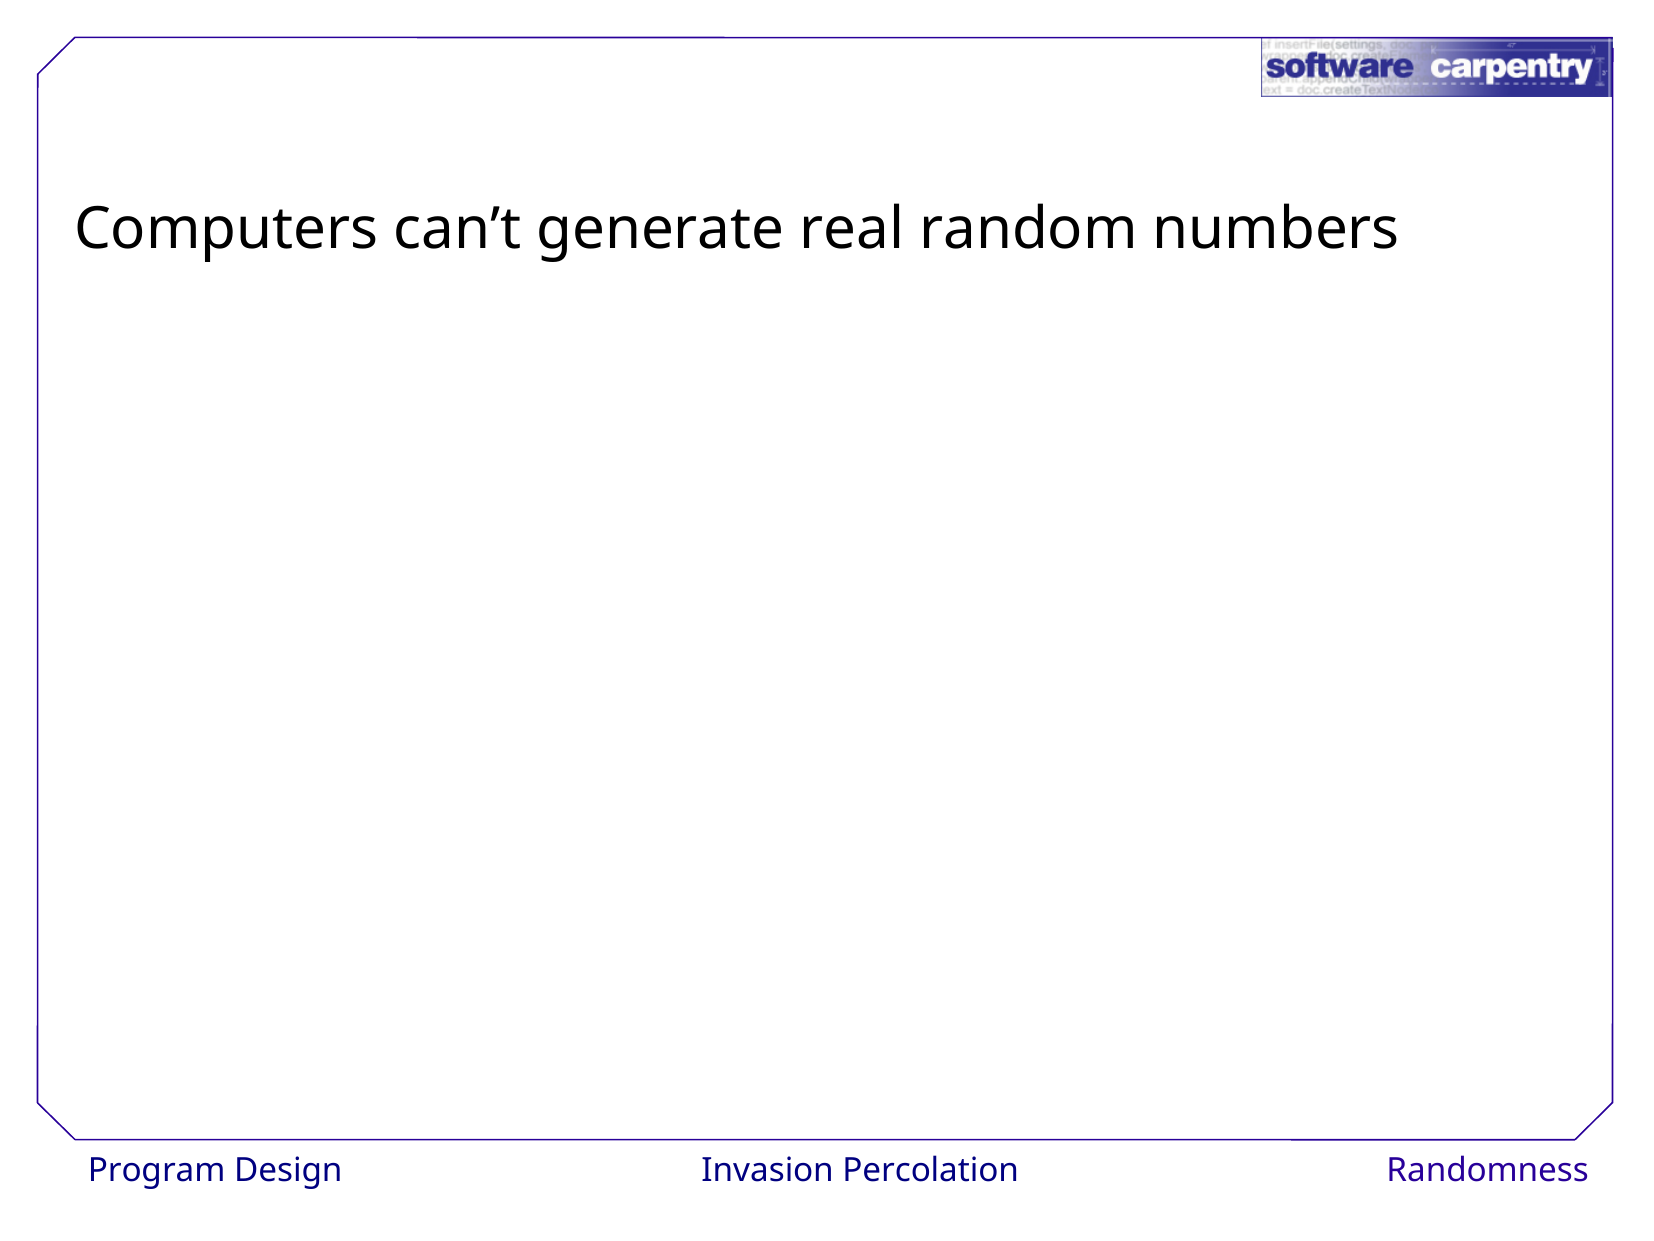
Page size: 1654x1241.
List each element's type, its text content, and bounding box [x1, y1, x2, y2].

text_box Computers can’t generate real random numbers [59, 147, 1565, 269]
picture [1261, 39, 1613, 97]
